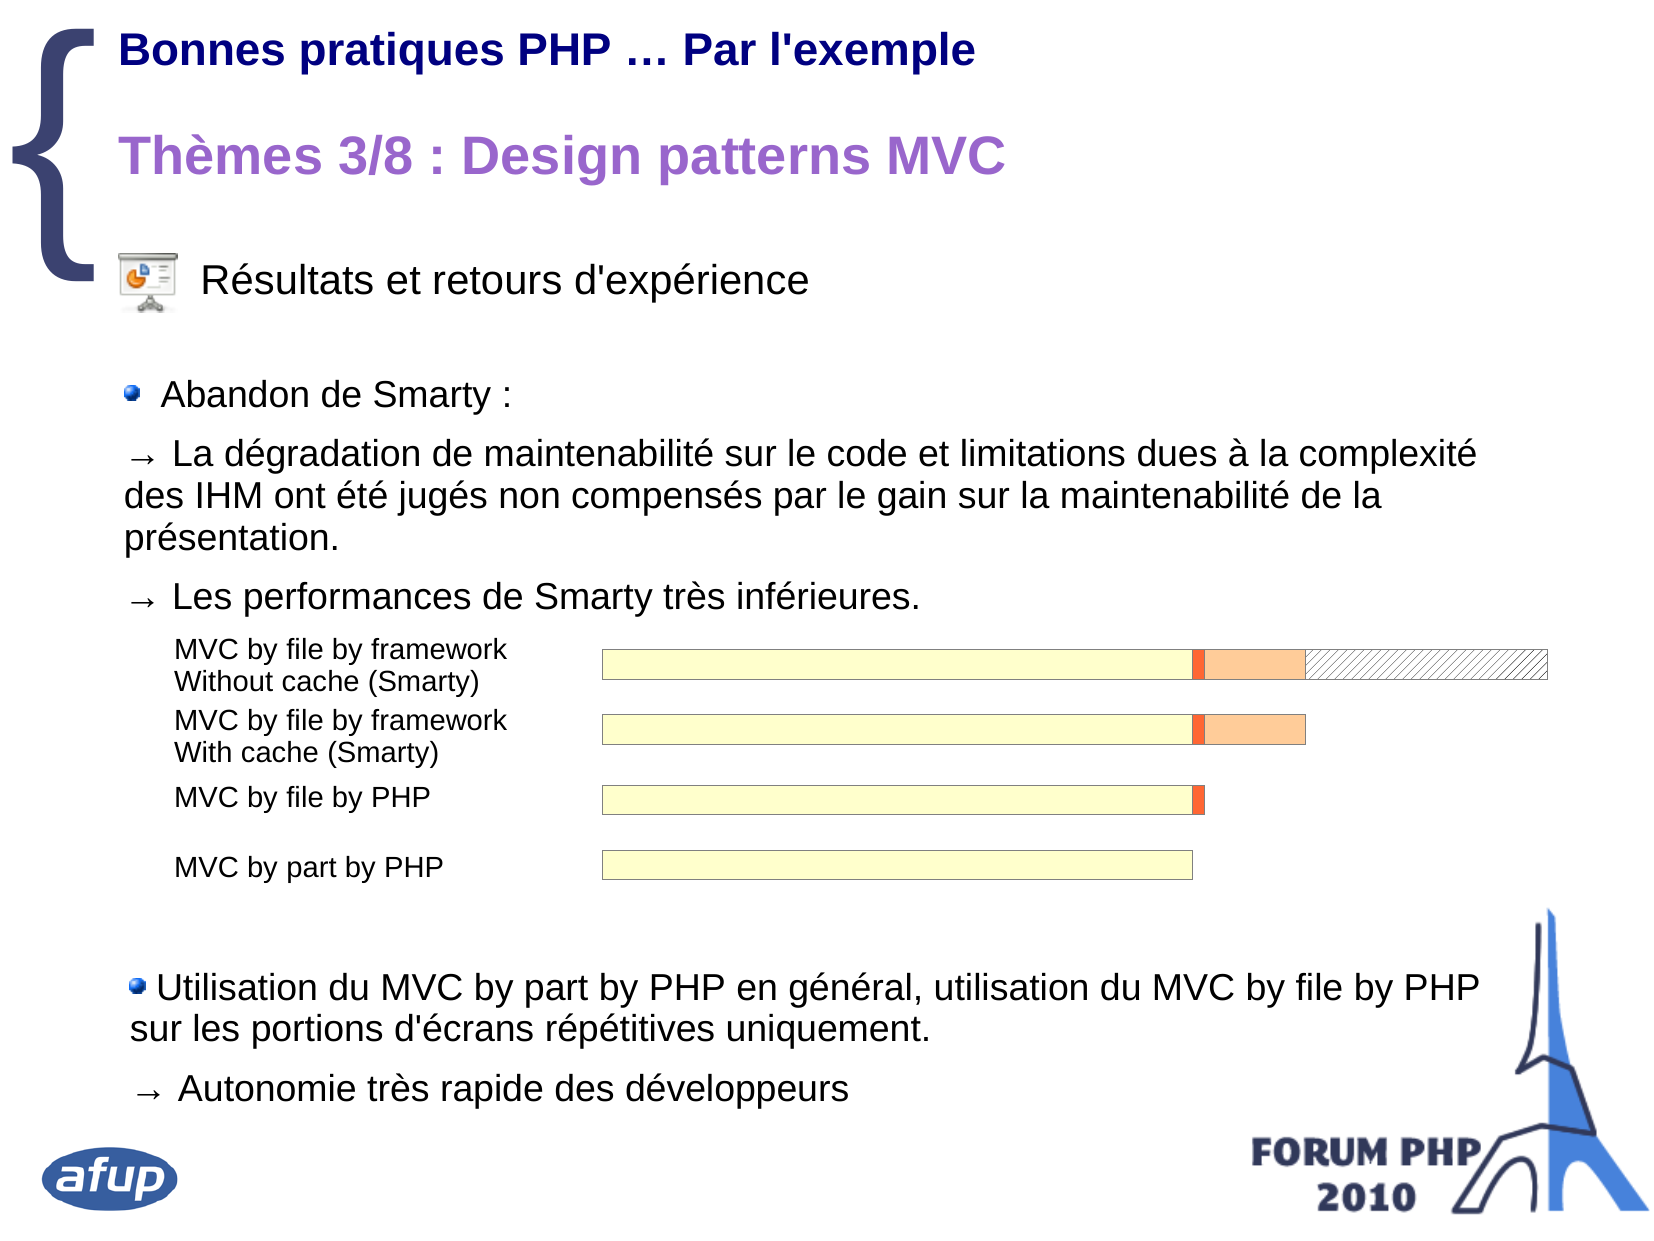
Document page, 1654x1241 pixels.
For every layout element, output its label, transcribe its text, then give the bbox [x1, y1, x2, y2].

picture [41, 1146, 178, 1211]
picture [118, 253, 178, 313]
text_box MVC by file by framework With cache (Smarty) [159, 706, 544, 773]
picture [1240, 872, 1650, 1241]
text_box Abandon de Smarty : → La dégradation de maintenabilité sur le code et limitations dues à la complexité des IHM ont été jugés non compensés par le gain sur la maintenabilité de la présentation. → Les performances de Smarty très inférieures. [124, 322, 1530, 619]
text_box [602, 649, 1548, 680]
text_box MVC by file by framework Without cache (Smarty) [159, 625, 544, 706]
text_box MVC by part by PHP [159, 844, 544, 892]
title Bonnes pratiques PHP … Par l'exemple Thèmes 3/8 : Design patterns MVC [118, 9, 1541, 202]
text_box MVC by file by PHP [159, 773, 544, 821]
text_box [602, 714, 1306, 745]
text_box [602, 850, 1193, 880]
text_box [602, 785, 1205, 815]
subtitle Résultats et retours d'expérience [188, 206, 1624, 355]
text_box Utilisation du MVC by part by PHP en général, utilisation du MVC by file by PHP sur les portions d'écrans répétitives uniquement. → Autonomie très rapide des développeurs [129, 905, 1536, 1109]
